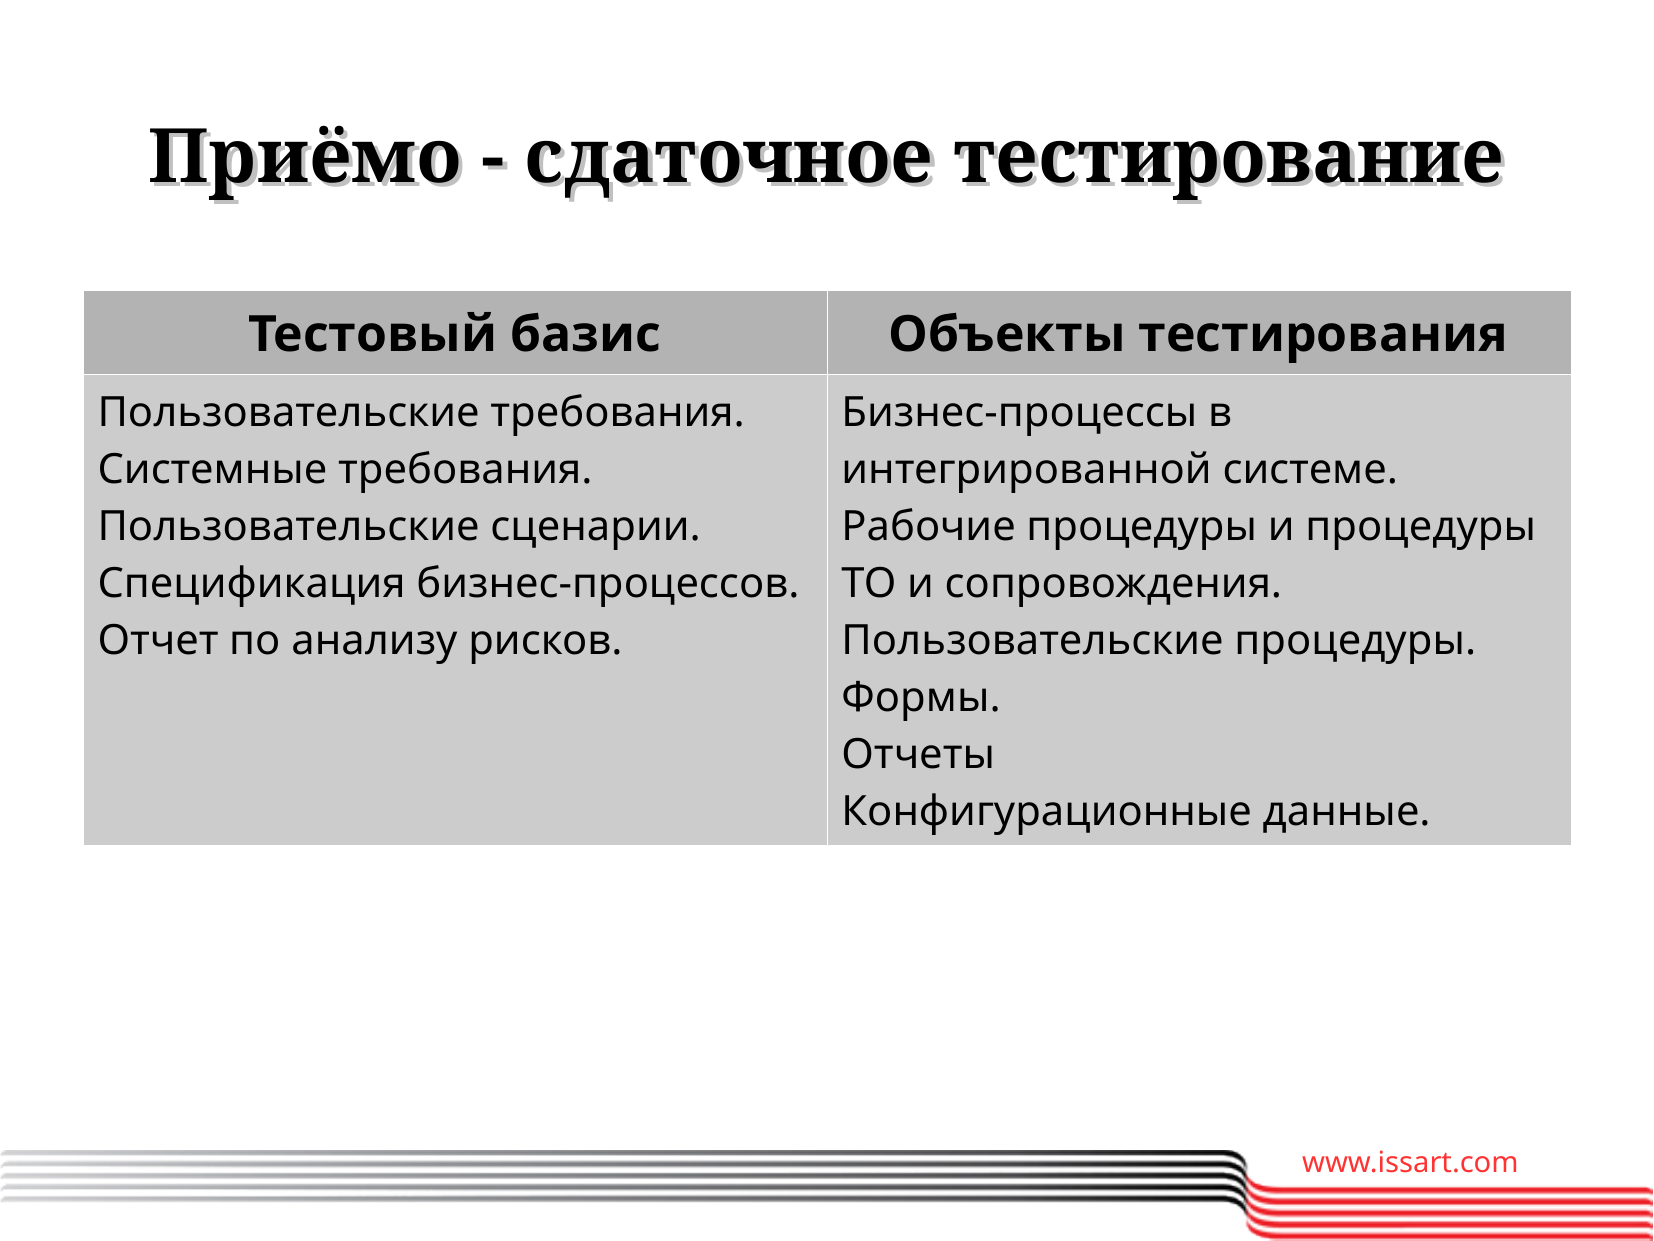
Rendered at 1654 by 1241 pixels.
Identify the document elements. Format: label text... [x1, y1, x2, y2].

table_header Тестовый базис [84, 291, 827, 374]
table_cell Бизнес-процессы в интегрированной системе. Рабочие процедуры и процедуры ТО и сопровождения. Пользовательские процедуры. Формы. Отчеты Конфигурационные данные. [828, 375, 1571, 845]
table_cell Пользовательские требования. Системные требования. Пользовательские сценарии. Спецификация бизнес-процессов. Отчет по анализу рисков. [84, 375, 827, 845]
picture [0, 1150, 1653, 1241]
text_box www.issart.com [1287, 1133, 1619, 1184]
table_header Объекты тестирования [828, 291, 1571, 374]
title Приёмо - сдаточное тестирование [82, 49, 1571, 257]
